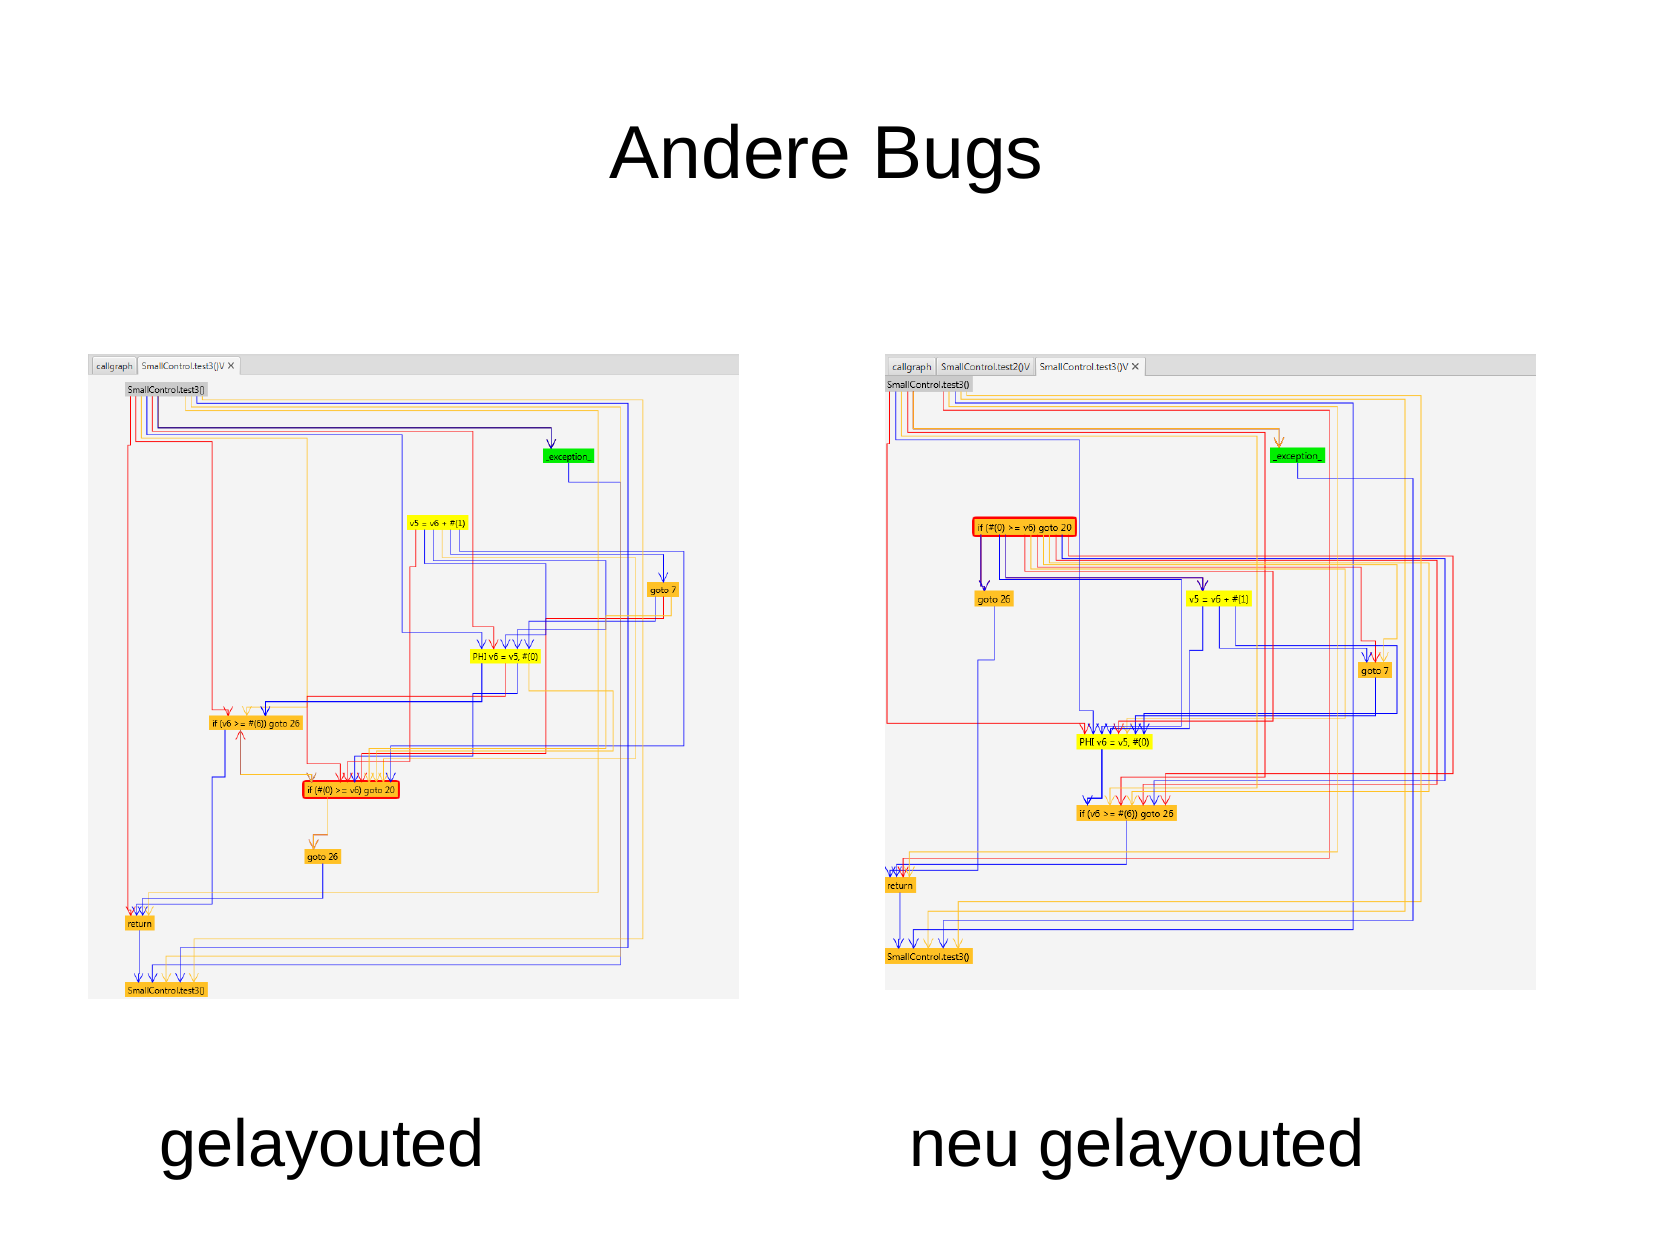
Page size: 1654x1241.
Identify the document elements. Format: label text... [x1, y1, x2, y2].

list gelayouted neu gelayouted [88, 1106, 1577, 1182]
title Andere Bugs [82, 49, 1571, 257]
picture [88, 354, 739, 999]
picture [885, 354, 1536, 990]
